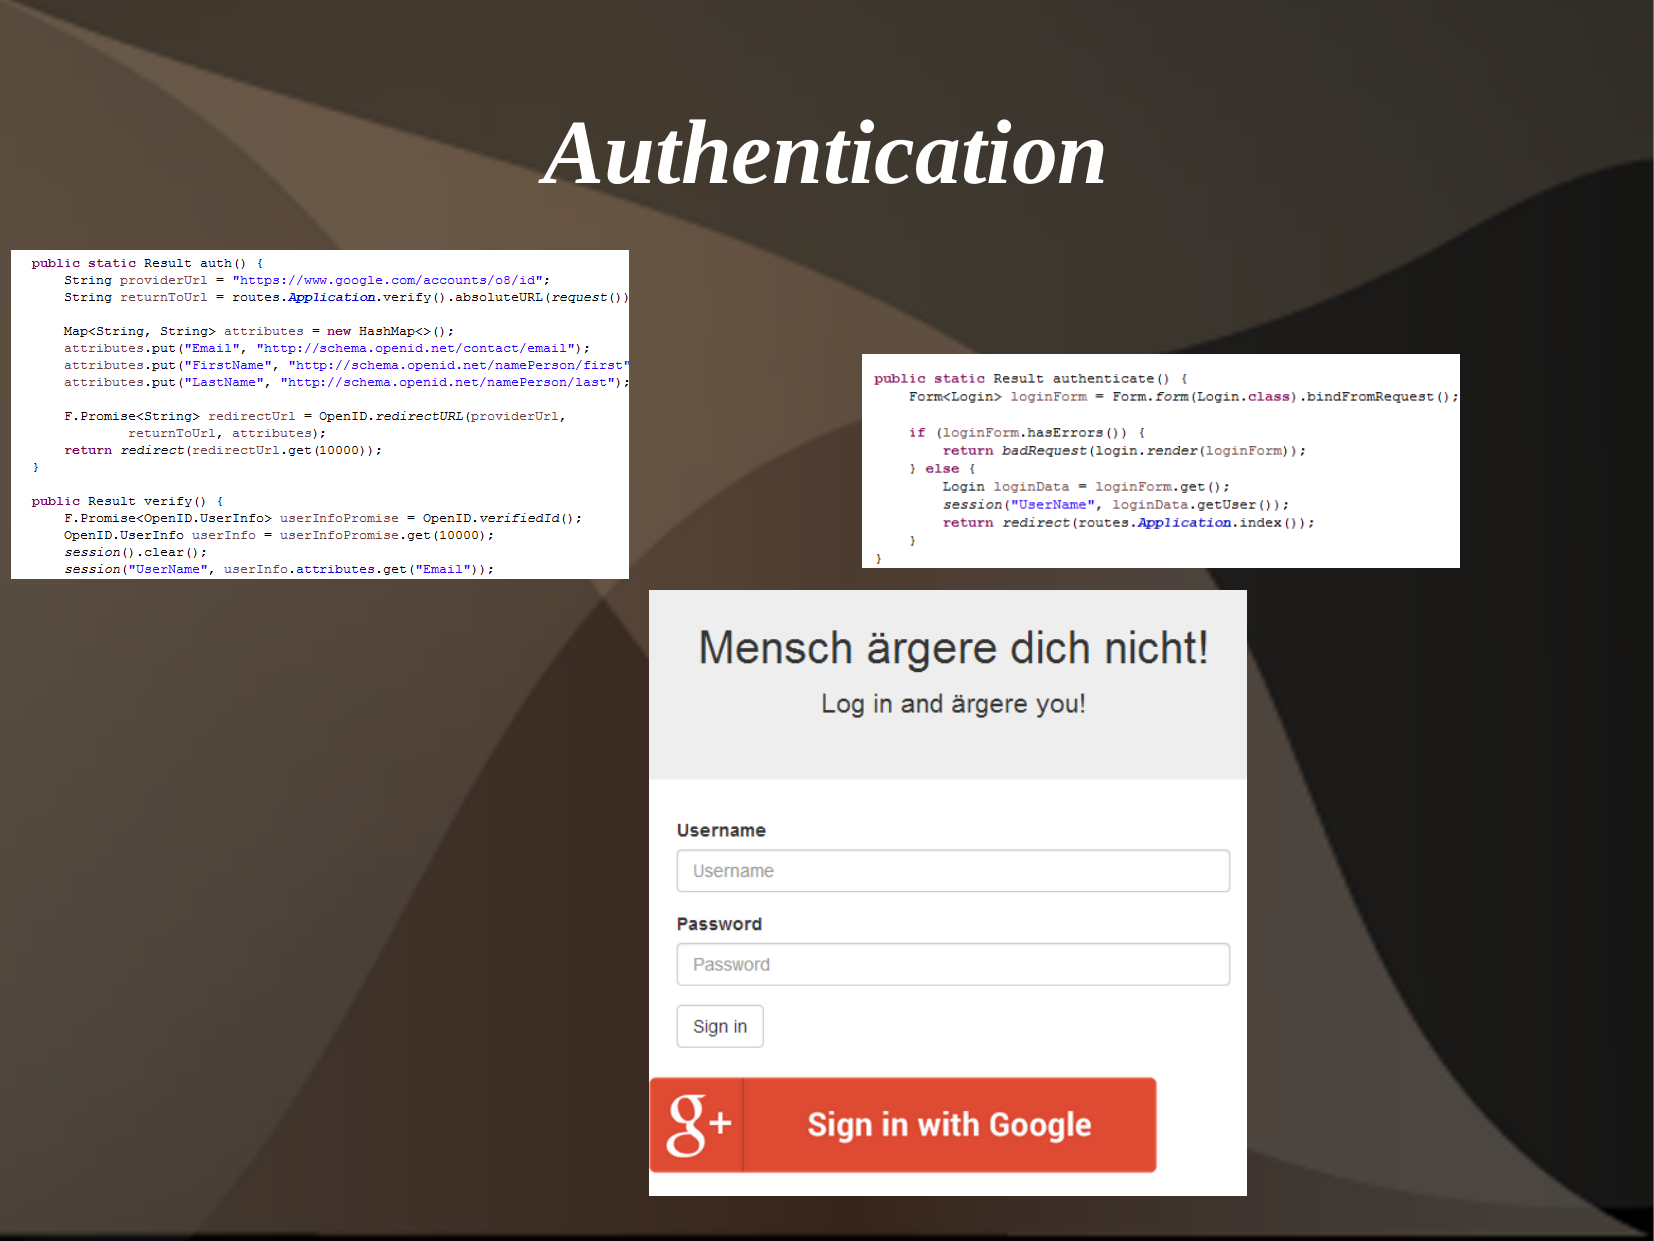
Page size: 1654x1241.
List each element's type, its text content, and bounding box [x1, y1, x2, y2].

picture [0, 0, 1654, 1241]
title Authentication [82, 49, 1571, 257]
